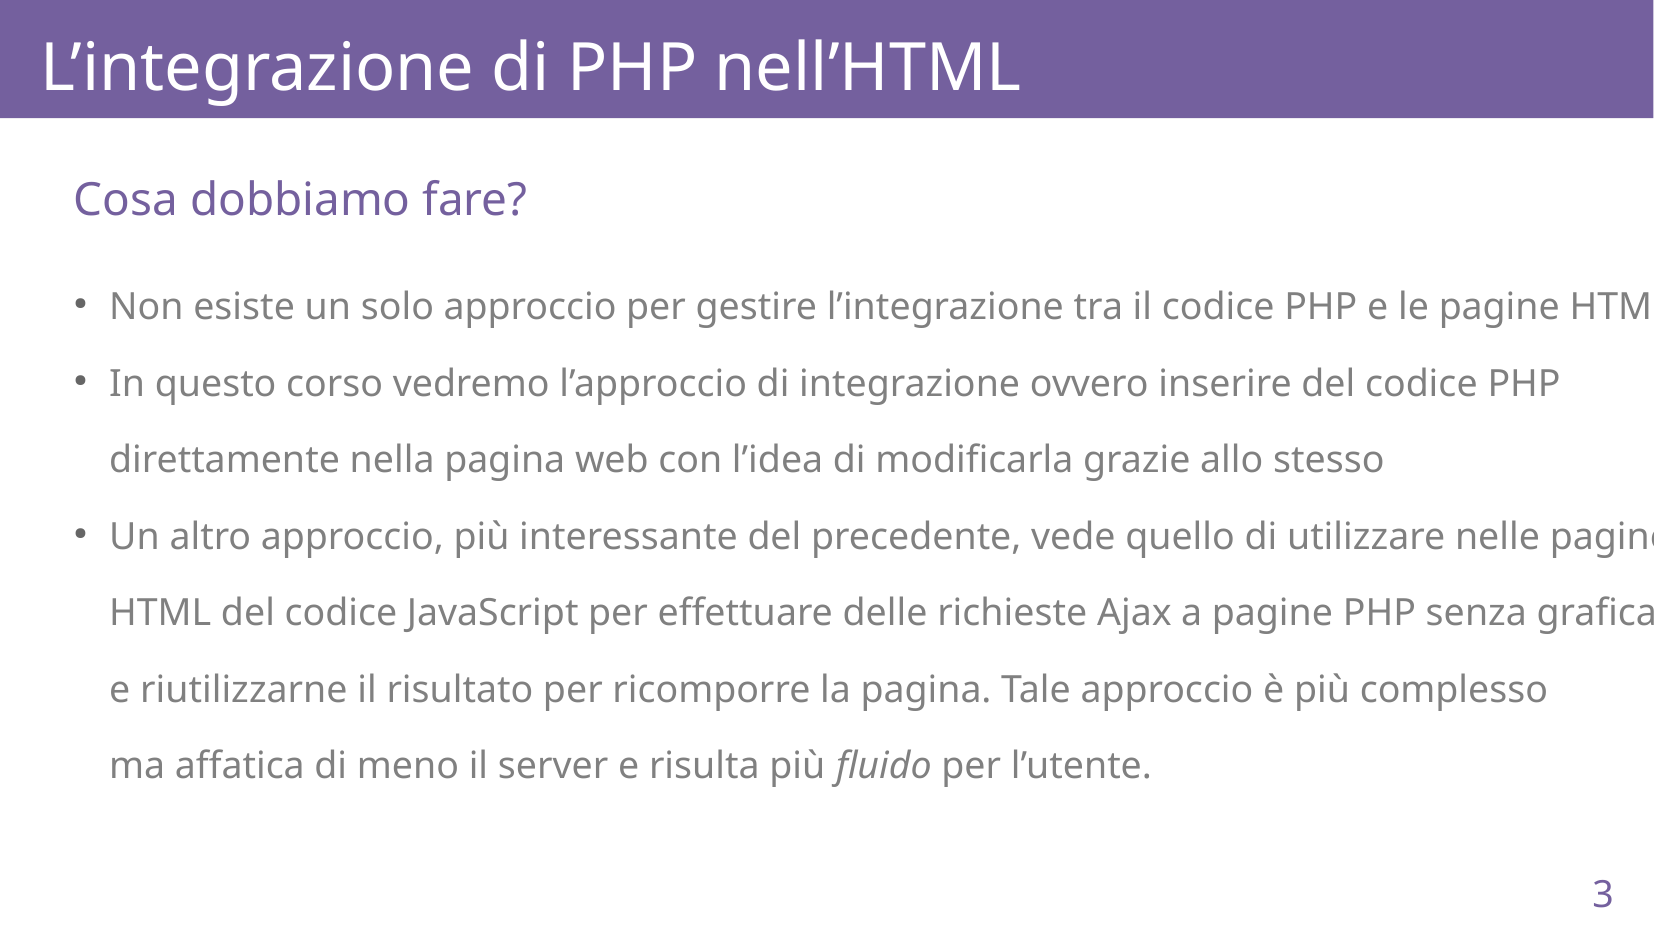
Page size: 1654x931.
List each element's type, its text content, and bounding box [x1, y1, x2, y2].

text_box <numero> [1510, 860, 1654, 931]
text_box [0, 0, 1654, 119]
text_box L’integrazione di PHP nell’HTML [25, 11, 942, 107]
text_box Cosa dobbiamo fare? [59, 158, 1107, 229]
text_box Non esiste un solo approccio per gestire l’integrazione tra il codice PHP e le pagine HTML In questo corso vedremo l’approccio di integrazione ovvero inserire del codice PHP direttamente nella pagina web con l’idea di modificarla grazie allo stesso Un altro approccio, più interessante del precedente, vede quello di utilizzare nelle pagine HTML del codice JavaScript per effettuare delle richieste Ajax a pagine PHP senza grafica e riutilizzarne il risultato per ricomporre la pagina. Tale approccio è più complesso ma affatica di meno il server e risulta più fluido per l’utente. [59, 246, 1652, 734]
